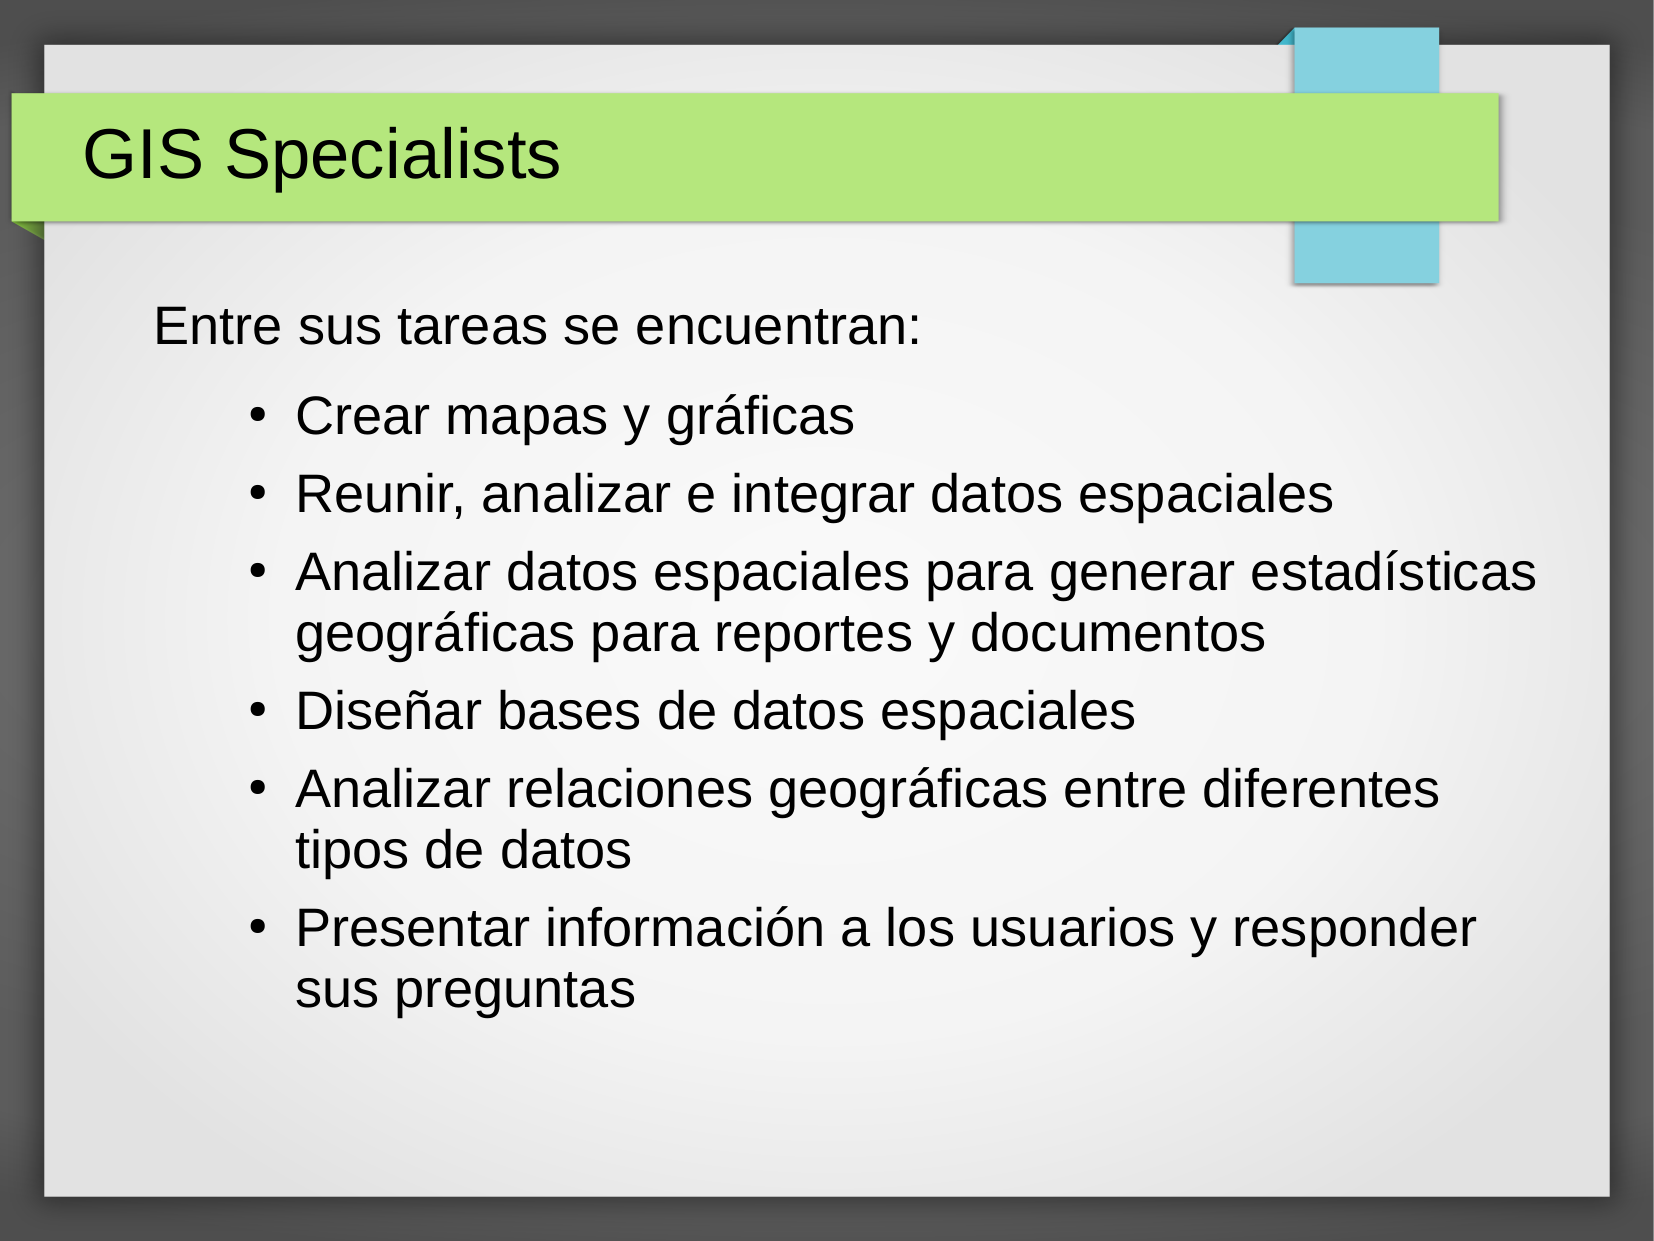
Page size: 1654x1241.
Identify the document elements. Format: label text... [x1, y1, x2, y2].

title GIS Specialists [82, 94, 1264, 213]
list Entre sus tareas se encuentran: Crear mapas y gráficas Reunir, analizar e integrar datos espaciales Analizar datos espaciales para generar estadísticas geográficas para reportes y documentos Diseñar bases de datos espaciales Analizar relaciones geográficas entre diferentes tipos de datos Presentar información a los usuarios y responder sus preguntas [82, 295, 1571, 1066]
picture [0, 0, 1654, 1241]
